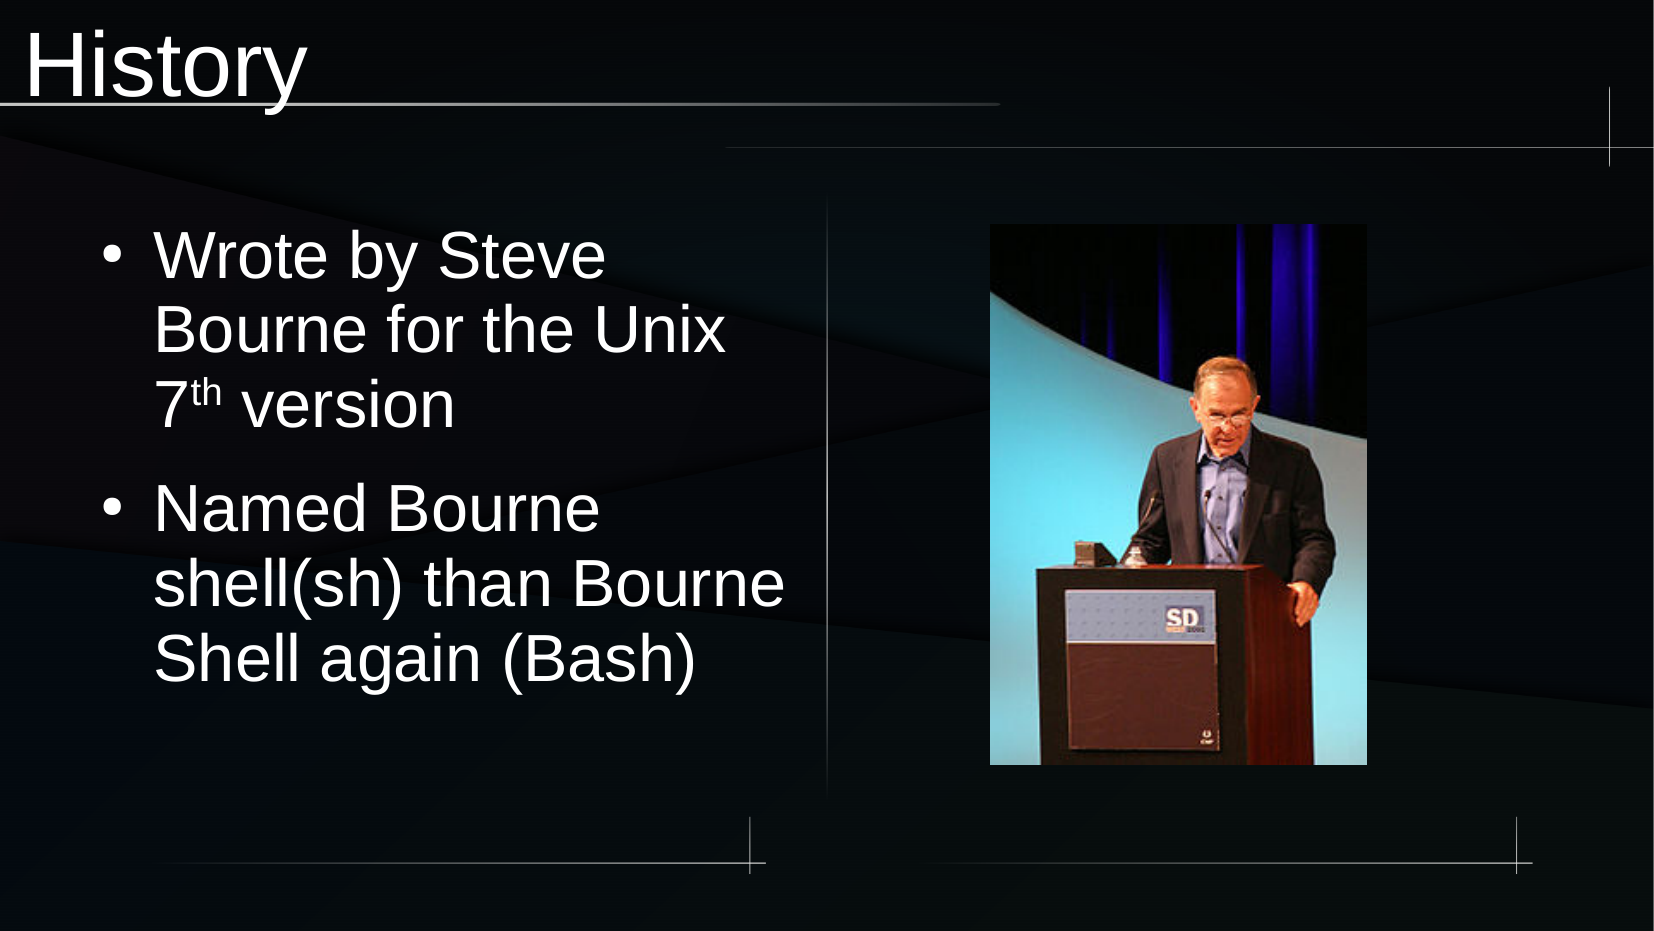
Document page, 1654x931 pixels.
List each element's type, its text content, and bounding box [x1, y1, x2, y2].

list Wrote by Steve Bourne for the Unix 7th version Named Bourne shell(sh) than Bourne Shell again (Bash) [82, 217, 809, 758]
picture [0, 0, 1654, 931]
title History [23, 11, 1589, 119]
